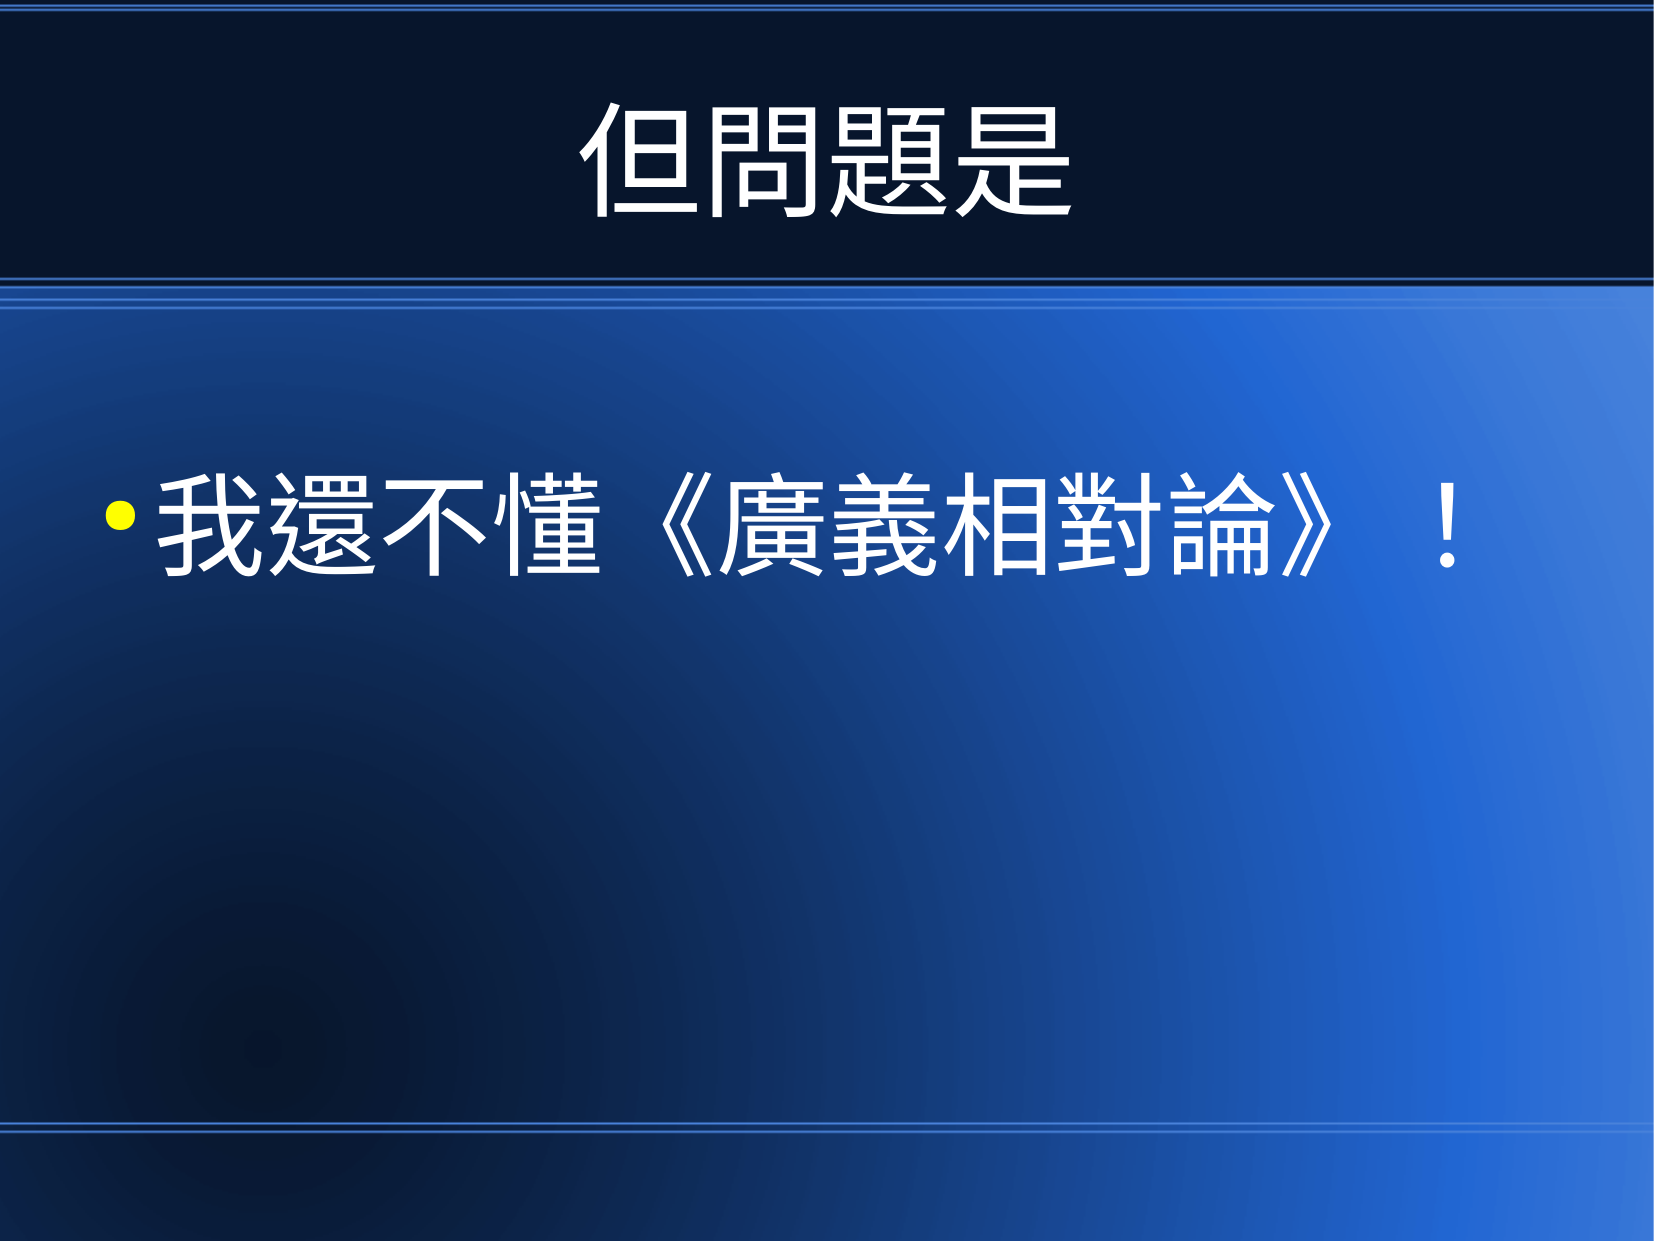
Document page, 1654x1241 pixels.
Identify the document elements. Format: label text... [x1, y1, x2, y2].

title 但問題是 [82, 49, 1571, 257]
list 我還不懂《廣義相對論》！ [82, 355, 1571, 1241]
picture [0, 0, 1654, 1241]
